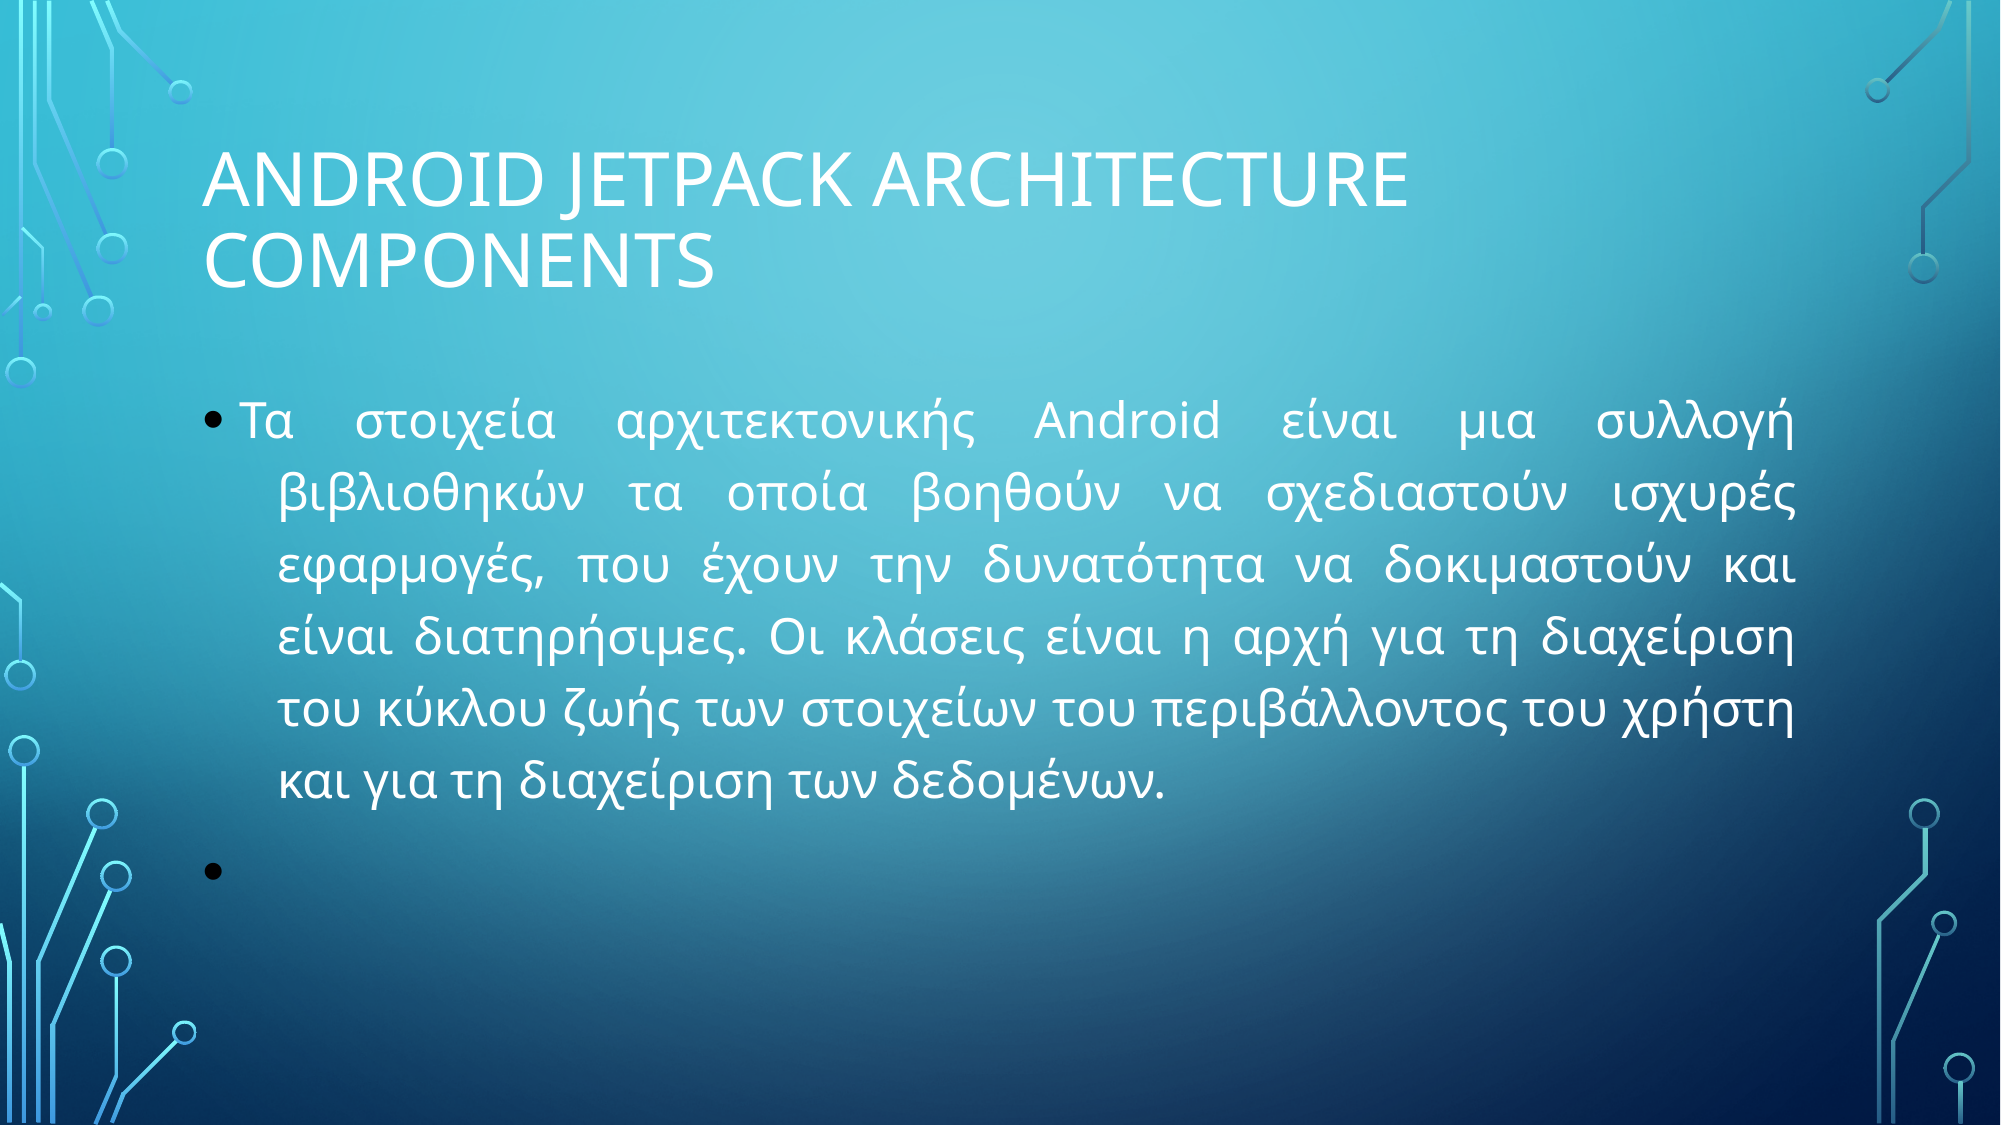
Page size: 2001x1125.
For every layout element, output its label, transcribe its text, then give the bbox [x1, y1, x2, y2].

title Android Jetpack Architecture components [187, 101, 1813, 344]
list Τα στοιχεία αρχιτεκτονικής Android είναι μια συλλογή βιβλιοθηκών τα οποία βοηθούν να σχεδιαστούν ισχυρές εφαρμογές, που έχουν την δυνατότητα να δοκιμαστούν και είναι διατηρήσιμες. Οι κλάσεις είναι η αρχή για τη διαχείριση του κύκλου ζωής των στοιχείων του περιβάλλοντος του χρήστη και για τη διαχείριση των δεδομένων. [187, 369, 1813, 951]
